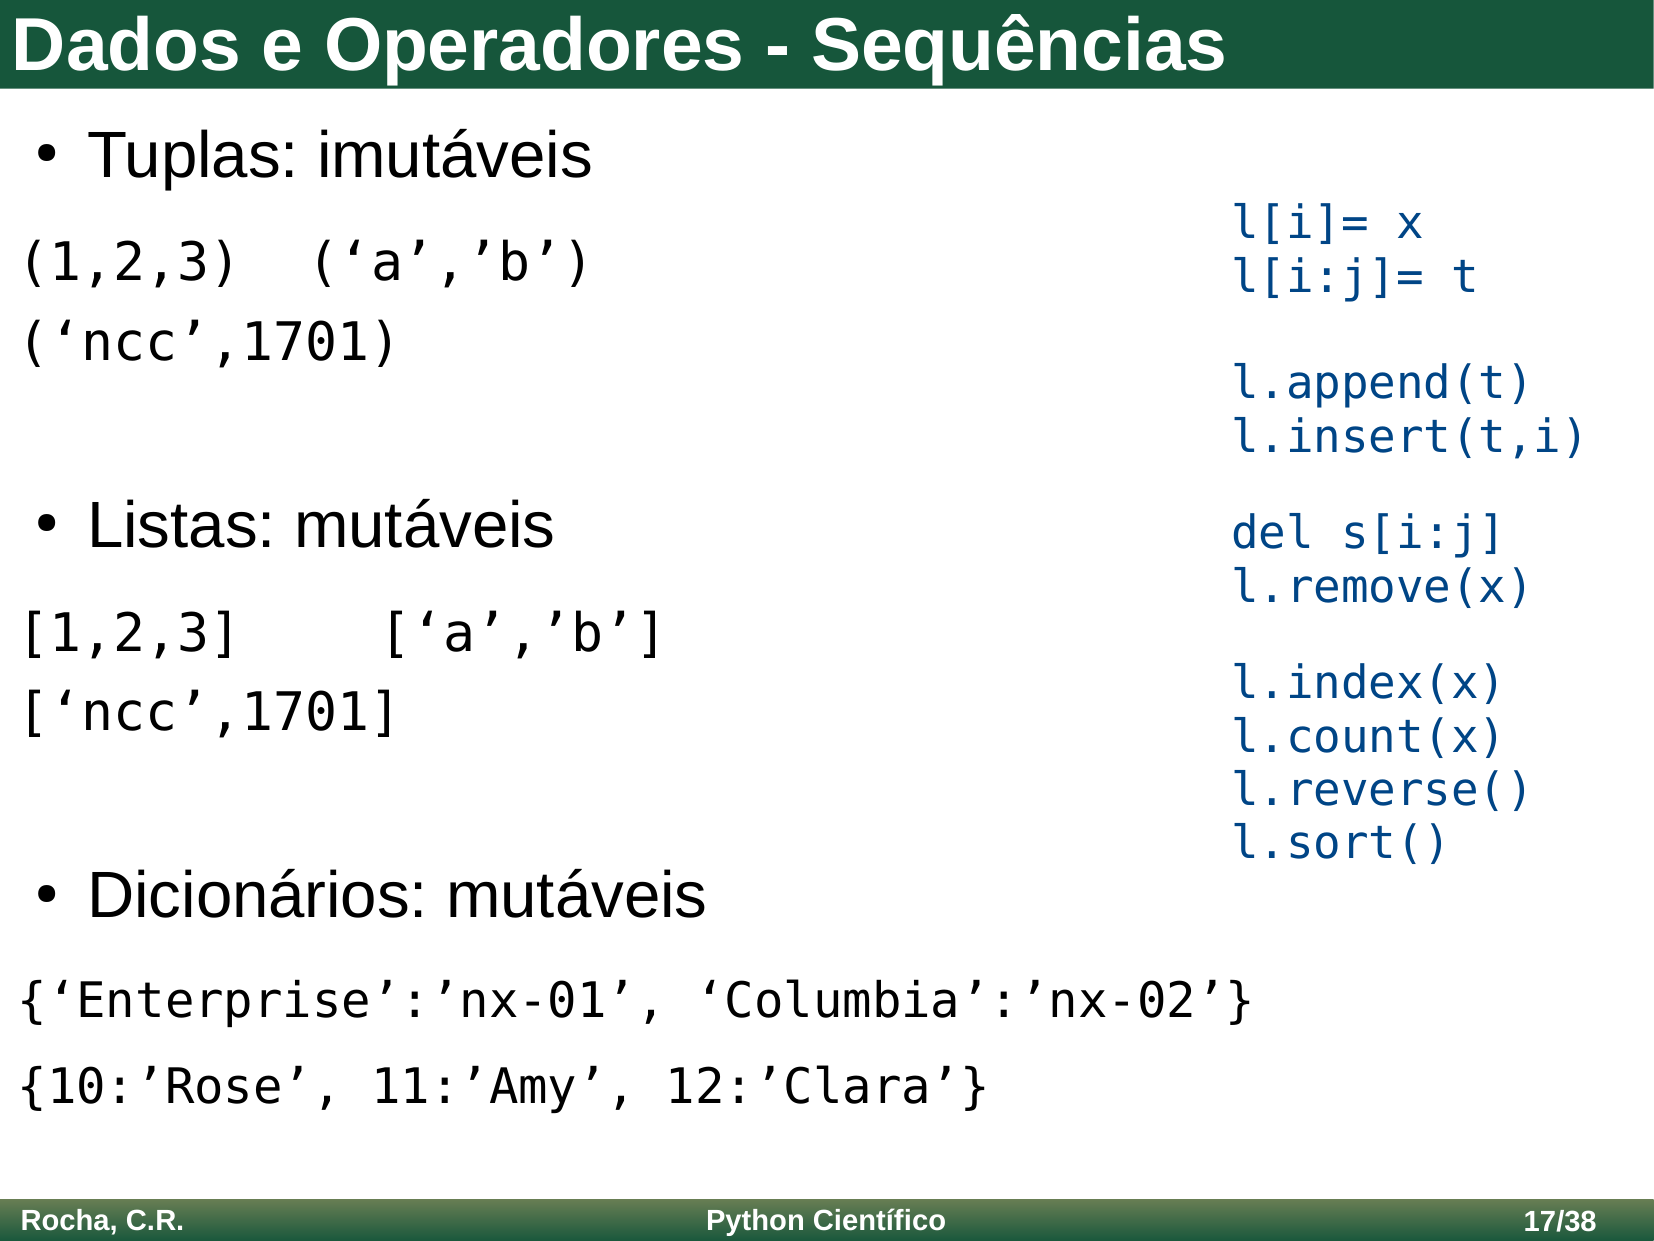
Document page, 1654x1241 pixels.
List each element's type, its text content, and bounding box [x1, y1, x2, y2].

text_box l[i]= x l[i:j]= t l.append(t) l.insert(t,i) del s[i:j] l.remove(x) l.index(x) l.count(x) l.reverse() l.sort() [1216, 189, 1630, 910]
list Tuplas: imutáveis (1,2,3) (‘a’,’b’) (‘ncc’,1701) Listas: mutáveis [1,2,3] [‘a’,’b’] [‘ncc’,1701] Dicionários: mutáveis {‘Enterprise’:’nx-01’, ‘Columbia’:’nx-02’} {10:’Rose’, 11:’Amy’, 12:’Clara’} [17, 118, 1625, 1123]
title Dados e Operadores - Sequências [11, 0, 1625, 89]
